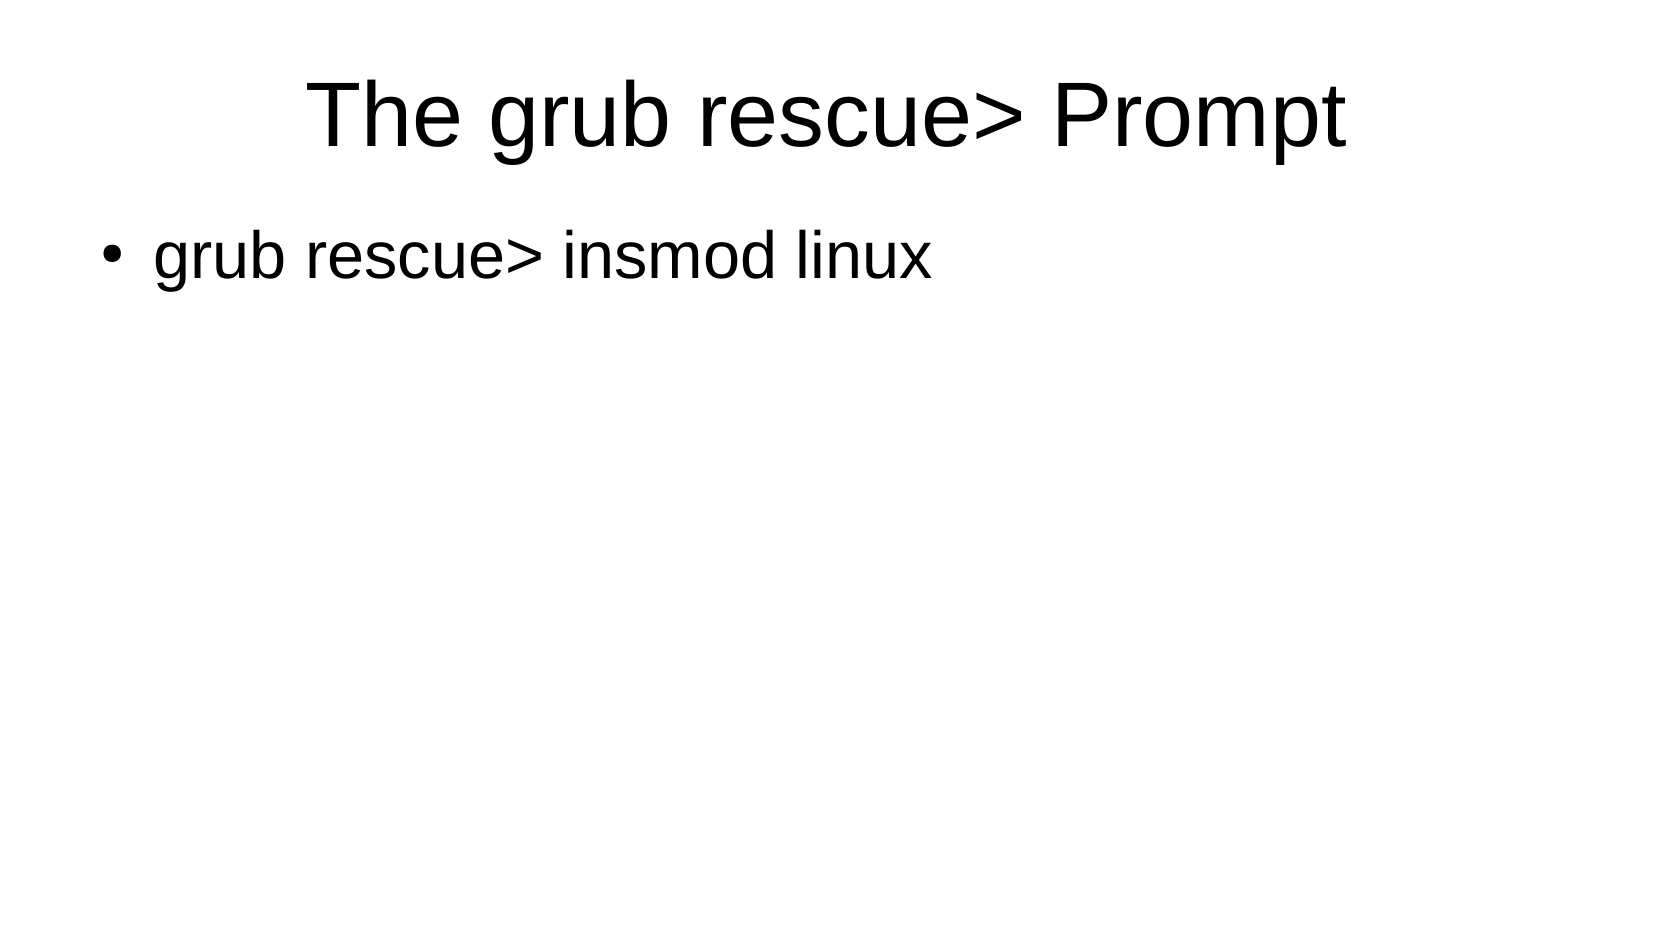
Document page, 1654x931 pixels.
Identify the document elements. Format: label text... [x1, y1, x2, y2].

list grub rescue> insmod linux [82, 217, 1571, 758]
title The grub rescue> Prompt [82, 37, 1571, 193]
